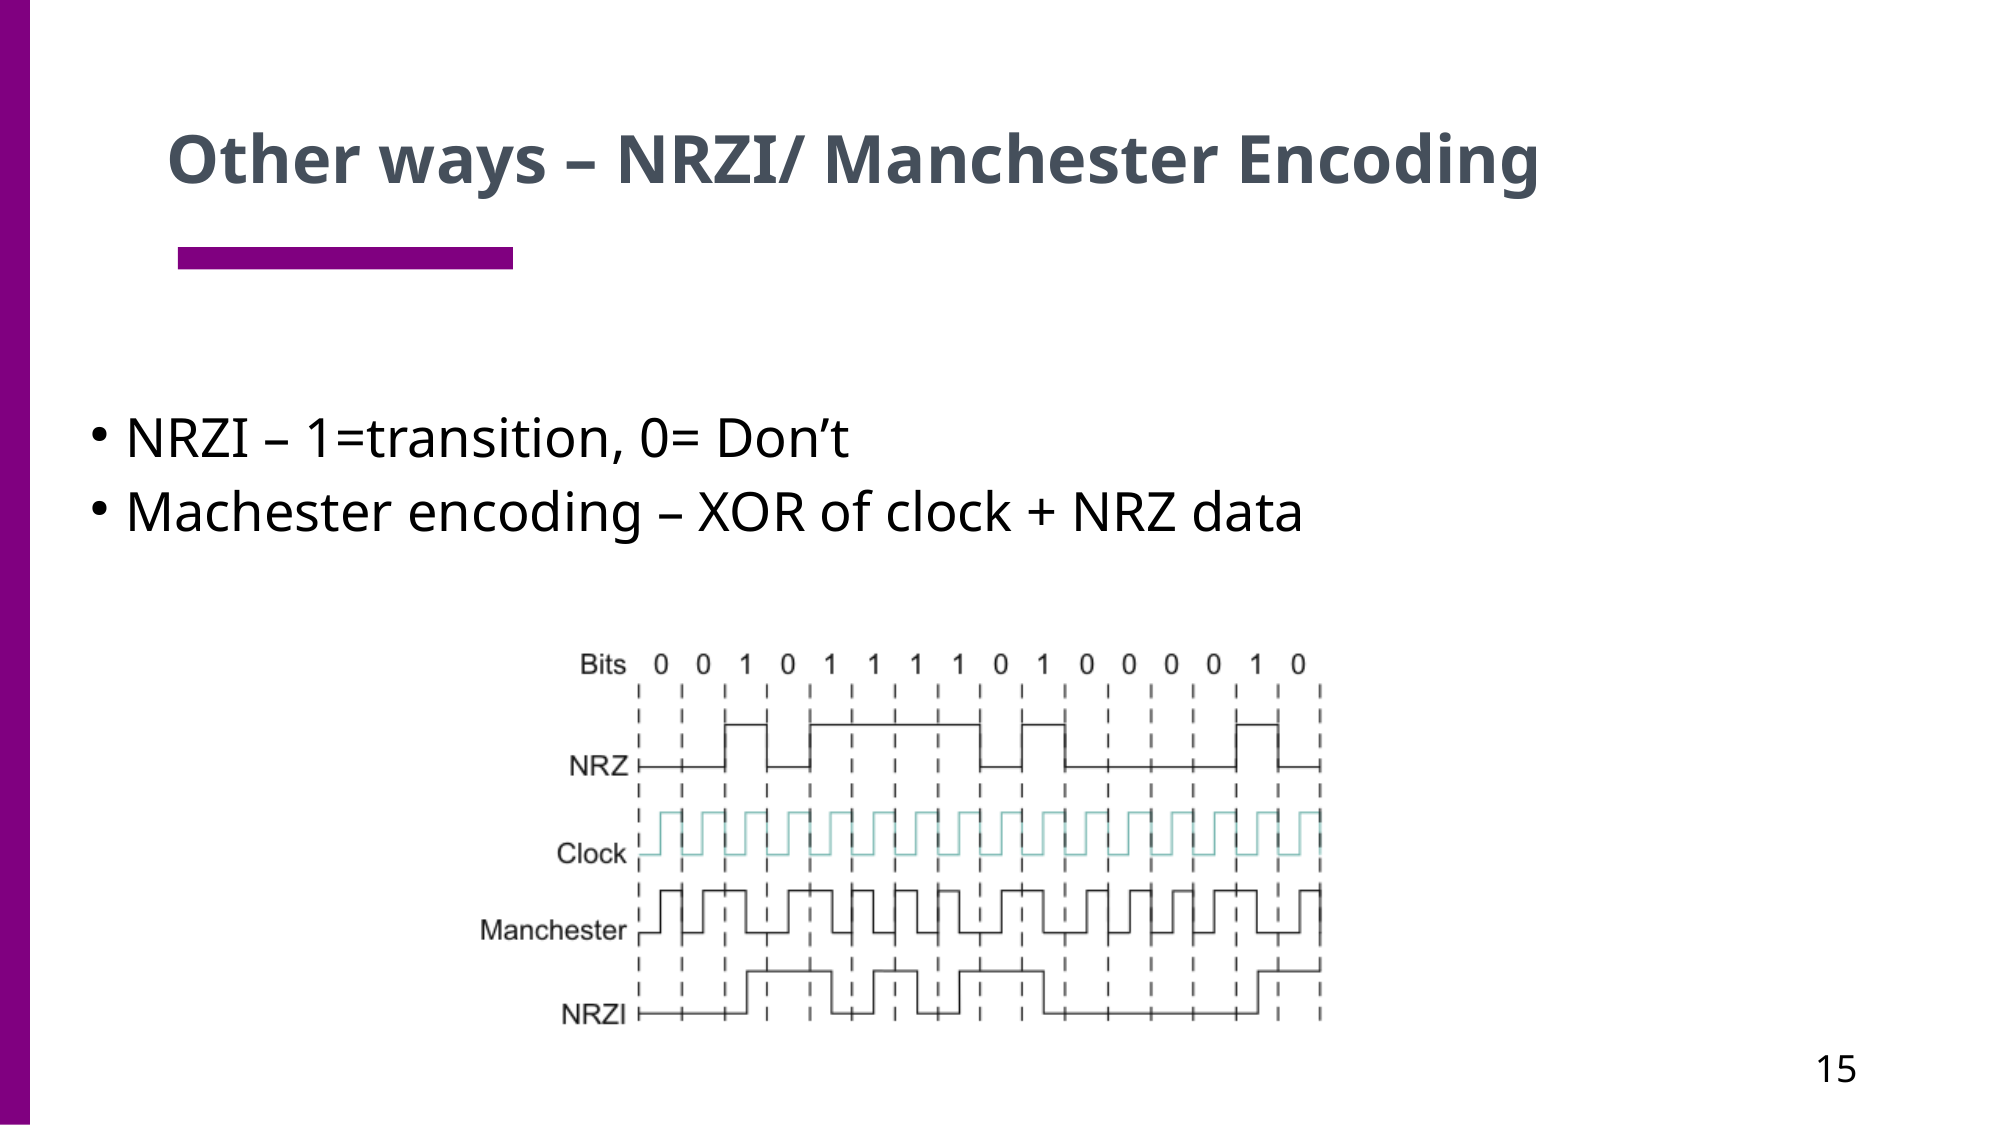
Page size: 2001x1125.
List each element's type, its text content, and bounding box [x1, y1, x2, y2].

text_box NRZI – 1=transition, 0= Don’t Machester encoding – XOR of clock + NRZ data [75, 391, 1935, 737]
picture [433, 582, 1366, 1066]
text_box Other ways – NRZI/ Manchester Encoding [151, 0, 1849, 212]
